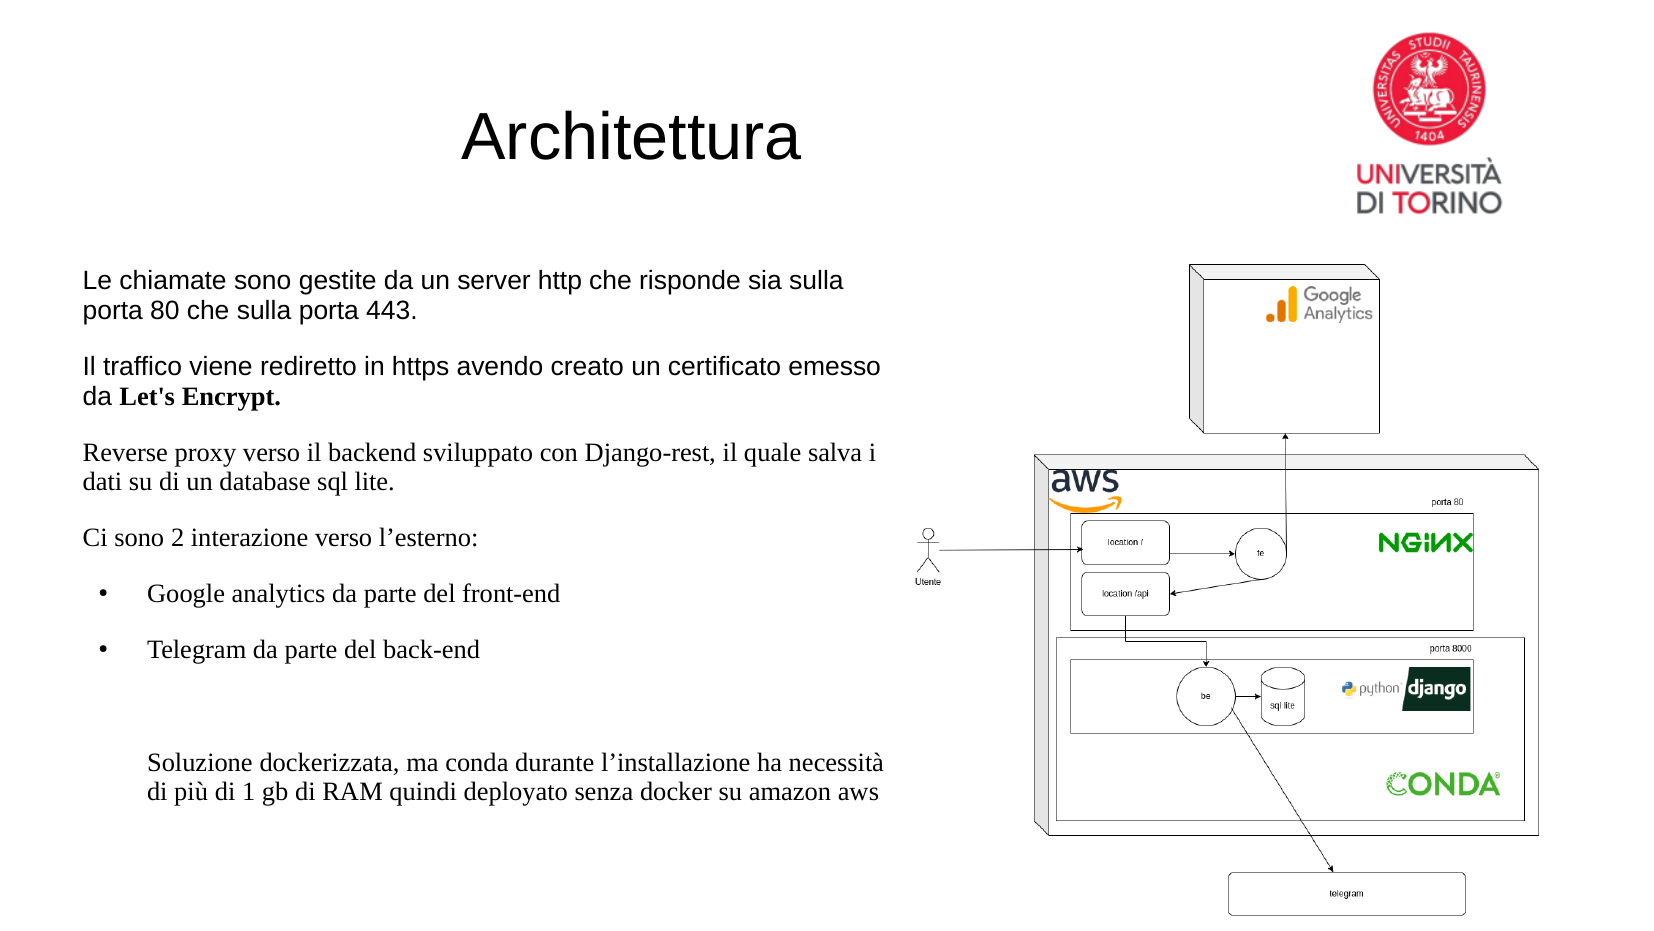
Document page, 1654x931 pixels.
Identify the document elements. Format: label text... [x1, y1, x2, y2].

picture [915, 264, 1539, 916]
title Architettura [82, 37, 1182, 237]
list Le chiamate sono gestite da un server http che risponde sia sulla porta 80 che sulla porta 443. Il traffico viene rediretto in https avendo creato un certificato emesso da Let's Encrypt. Reverse proxy verso il backend sviluppato con Django-rest, il quale salva i dati su di un database sql lite. Ci sono 2 interazione verso l’esterno: Google analytics da parte del front-end Telegram da parte del back-end Soluzione dockerizzata, ma conda durante l’installazione ha necessità di più di 1 gb di RAM quindi deployato senza docker su amazon aws [82, 265, 886, 827]
picture [1299, 0, 1549, 237]
